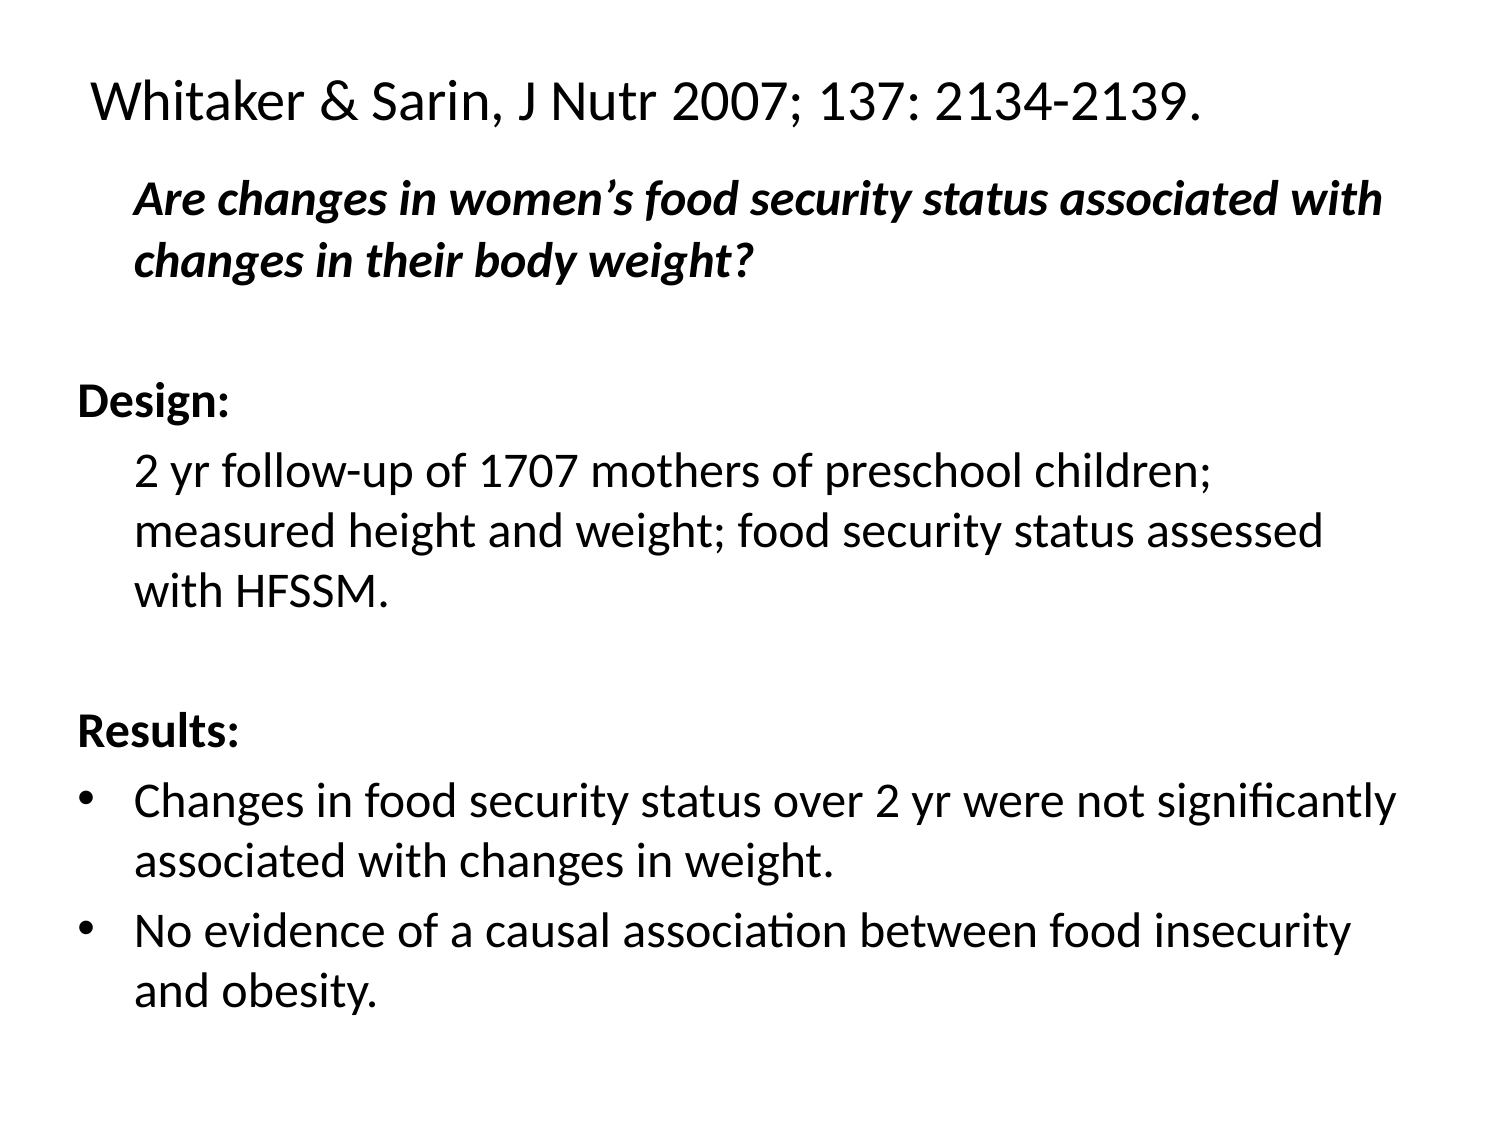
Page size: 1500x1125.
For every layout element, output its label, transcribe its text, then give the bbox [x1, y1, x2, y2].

list Are changes in women’s food security status associated with changes in their body weight? Design: 2 yr follow-up of 1707 mothers of preschool children; measured height and weight; food security status assessed with HFSSM. Results: Changes in food security status over 2 yr were not significantly associated with changes in weight. No evidence of a causal association between food insecurity and obesity. [62, 149, 1413, 1063]
title Whitaker & Sarin, J Nutr 2007; 137: 2134-2139. [75, 45, 1425, 150]
